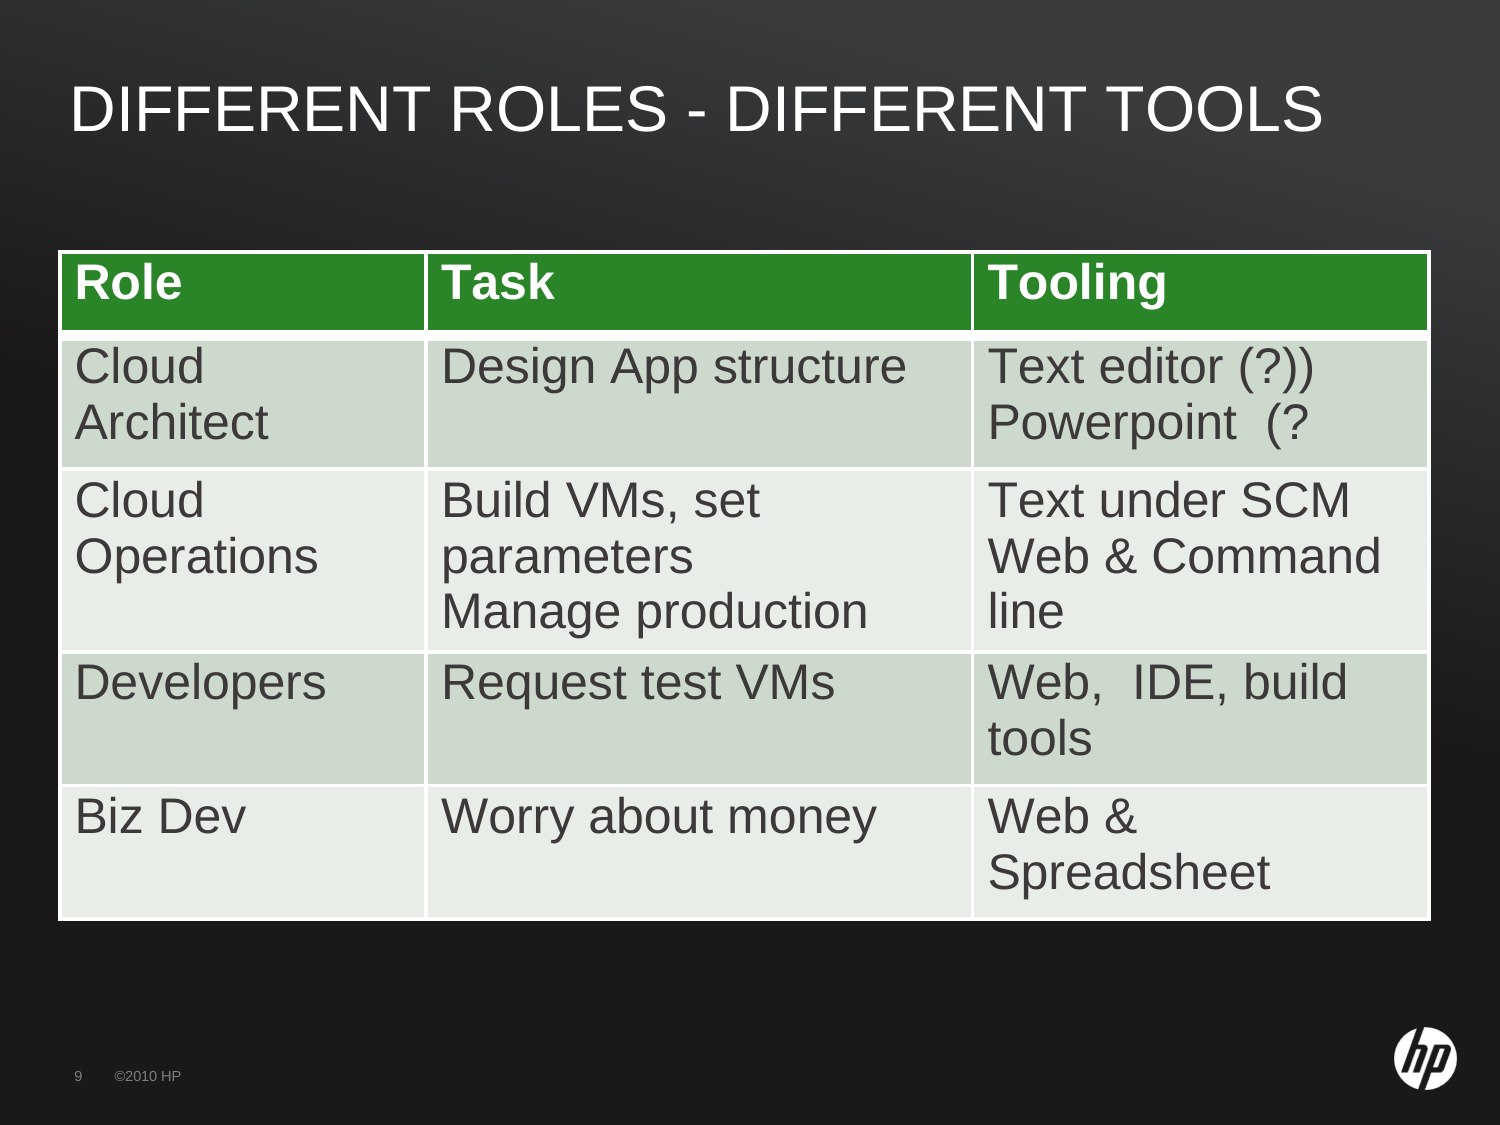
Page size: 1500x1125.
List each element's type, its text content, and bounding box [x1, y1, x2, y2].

table_cell Developers [62, 654, 424, 784]
table_cell Text editor (?)) Powerpoint (? [974, 341, 1427, 467]
text_box DIFFERENT ROLES - DIFFERENT TOOLS [54, 68, 1429, 213]
table_cell Cloud Operations [62, 471, 424, 650]
picture [0, 0, 1500, 1125]
table_cell Request test VMs [428, 654, 971, 784]
table_cell Biz Dev [62, 787, 424, 917]
table_cell Text under SCM Web & Command line [974, 471, 1427, 650]
table_header Tooling [974, 254, 1427, 330]
table_cell Worry about money [428, 787, 971, 917]
table_cell Web, IDE, build tools [974, 654, 1427, 784]
table_cell Web & Spreadsheet [974, 787, 1427, 917]
table_cell Cloud Architect [62, 341, 424, 467]
table_cell Build VMs, set parameters Manage production [428, 471, 971, 650]
table_header Task [428, 254, 971, 330]
table_header Role [62, 254, 424, 330]
table_cell Design App structure [428, 341, 971, 467]
